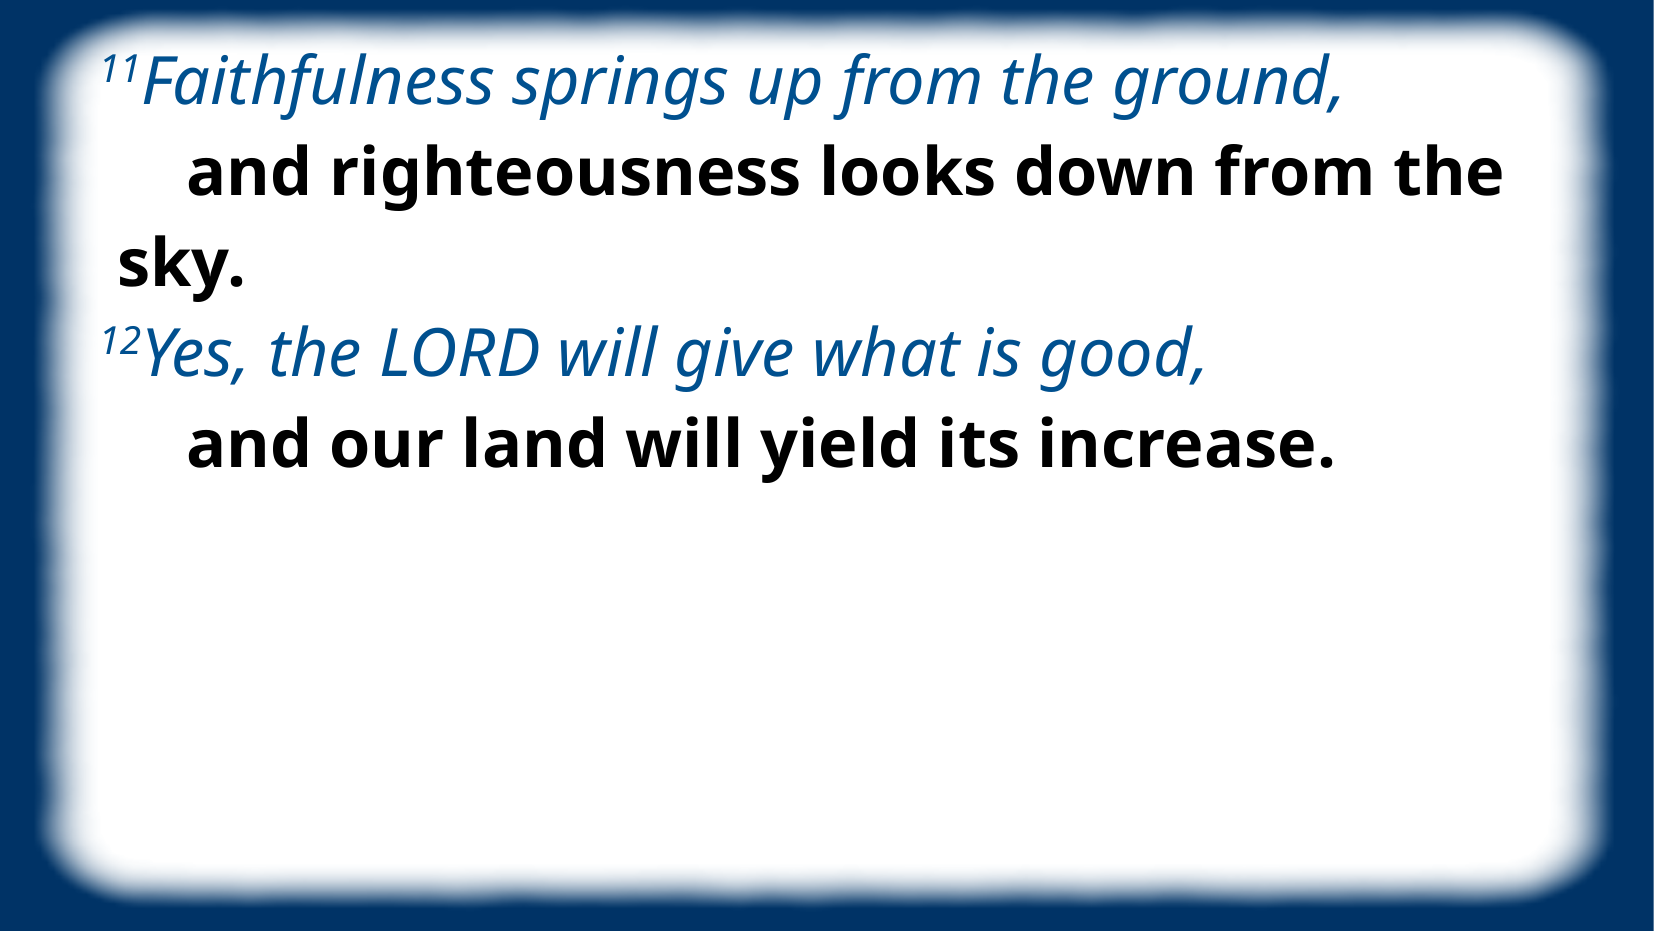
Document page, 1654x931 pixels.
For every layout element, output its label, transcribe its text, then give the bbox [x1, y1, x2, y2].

text_box 11Faithfulness springs up from the ground, and righteousness looks down from the sky. 12Yes, the LORD will give what is good, and our land will yield its increase. [83, 25, 1599, 396]
picture [0, 0, 1654, 931]
